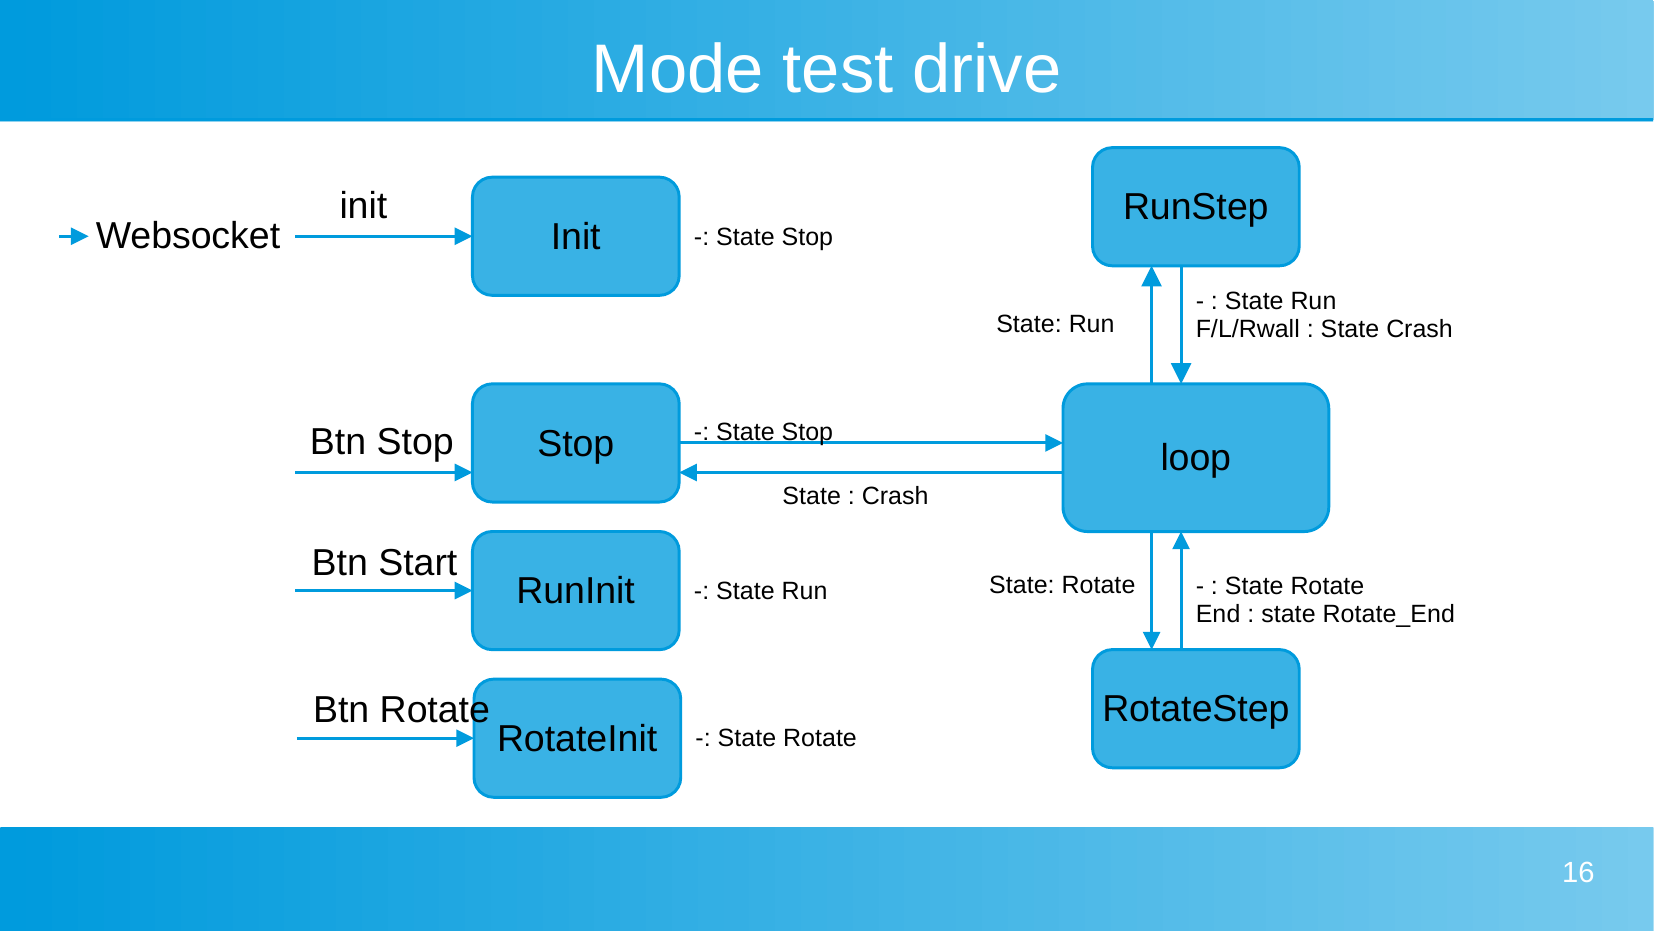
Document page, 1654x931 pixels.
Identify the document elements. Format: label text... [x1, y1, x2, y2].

text_box RotateInit [473, 679, 681, 798]
text_box -: State Stop [679, 401, 886, 461]
text_box init [324, 177, 473, 236]
text_box -: State Rotate [680, 708, 888, 768]
text_box -: State Stop [679, 206, 886, 266]
text_box -: State Run [679, 561, 886, 621]
text_box - : State Run F/L/Rwall : State Crash [1181, 265, 1477, 365]
text_box RotateStep [1092, 649, 1300, 768]
text_box State : Crash [767, 460, 1034, 532]
title Mode test drive [59, 29, 1595, 108]
text_box Init [472, 177, 680, 296]
text_box Btn Stop [295, 413, 502, 473]
text_box State: Run [974, 295, 1152, 353]
text_box RunStep [1092, 147, 1300, 266]
text_box - : State Rotate End : state Rotate_End [1183, 550, 1477, 650]
text_box Stop [472, 383, 680, 503]
text_box Btn Rotate [298, 681, 505, 739]
text_box RunInit [472, 531, 680, 650]
text_box loop [1062, 383, 1329, 532]
text_box State: Rotate [974, 549, 1152, 621]
text_box Websocket [81, 206, 296, 264]
text_box Btn Start [296, 533, 473, 591]
